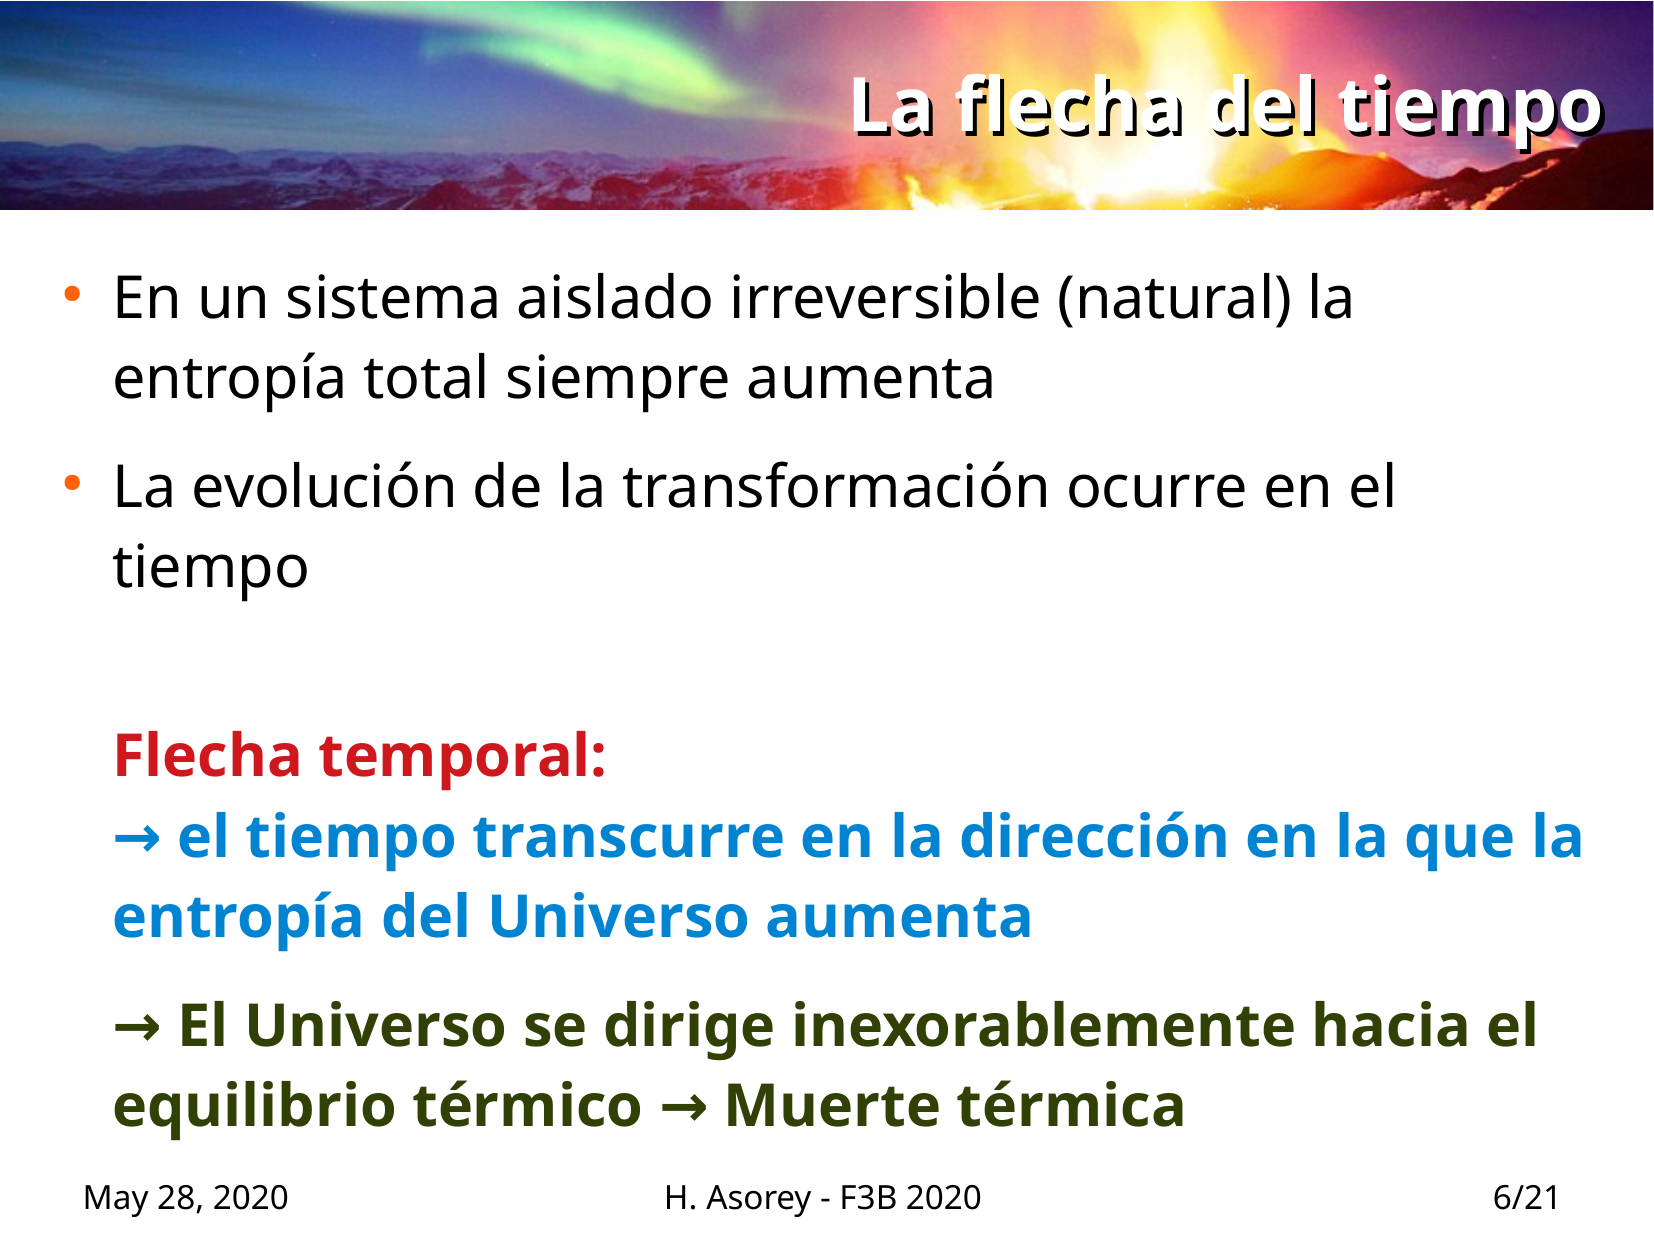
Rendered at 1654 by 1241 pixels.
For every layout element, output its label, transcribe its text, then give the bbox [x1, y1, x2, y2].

picture [0, 1, 1654, 210]
title La flecha del tiempo [45, 15, 1606, 191]
list En un sistema aislado irreversible (natural) la entropía total siempre aumenta La evolución de la transformación ocurre en el tiempo Flecha temporal: → el tiempo transcurre en la dirección en la que la entropía del Universo aumenta → El Universo se dirige inexorablemente hacia el equilibrio térmico → Muerte térmica [45, 255, 1606, 1156]
